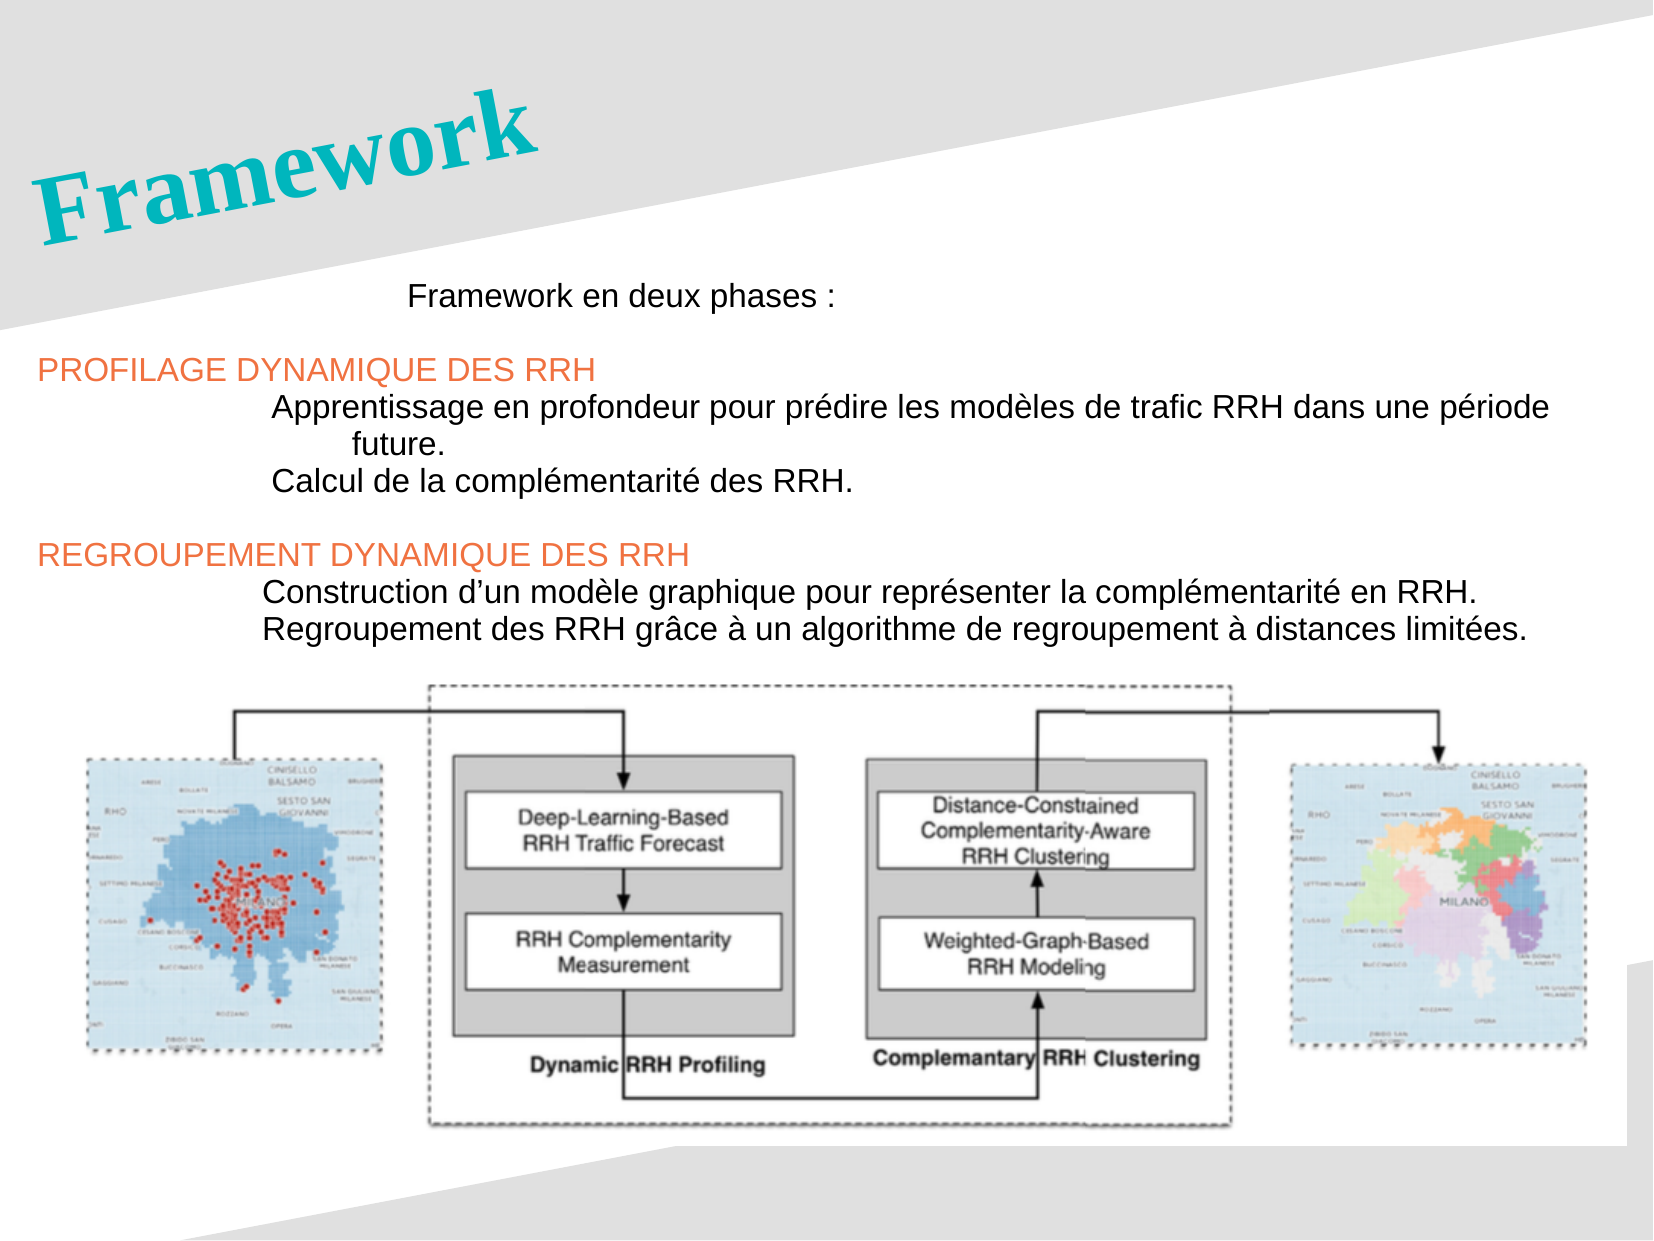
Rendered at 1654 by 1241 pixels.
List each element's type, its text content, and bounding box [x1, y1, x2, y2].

title Framework [16, 0, 1518, 315]
text_box Framework en deux phases : PROFILAGE DYNAMIQUE DES RRH Apprentissage en profondeur pour prédire les modèles de trafic RRH dans une période future. Calcul de la complémentarité des RRH. REGROUPEMENT DYNAMIQUE DES RRH Construction d’un modèle graphique pour représenter la complémentarité en RRH. Regroupement des RRH grâce à un algorithme de regroupement à distances limitées. [22, 270, 1606, 693]
picture [47, 665, 1627, 1146]
